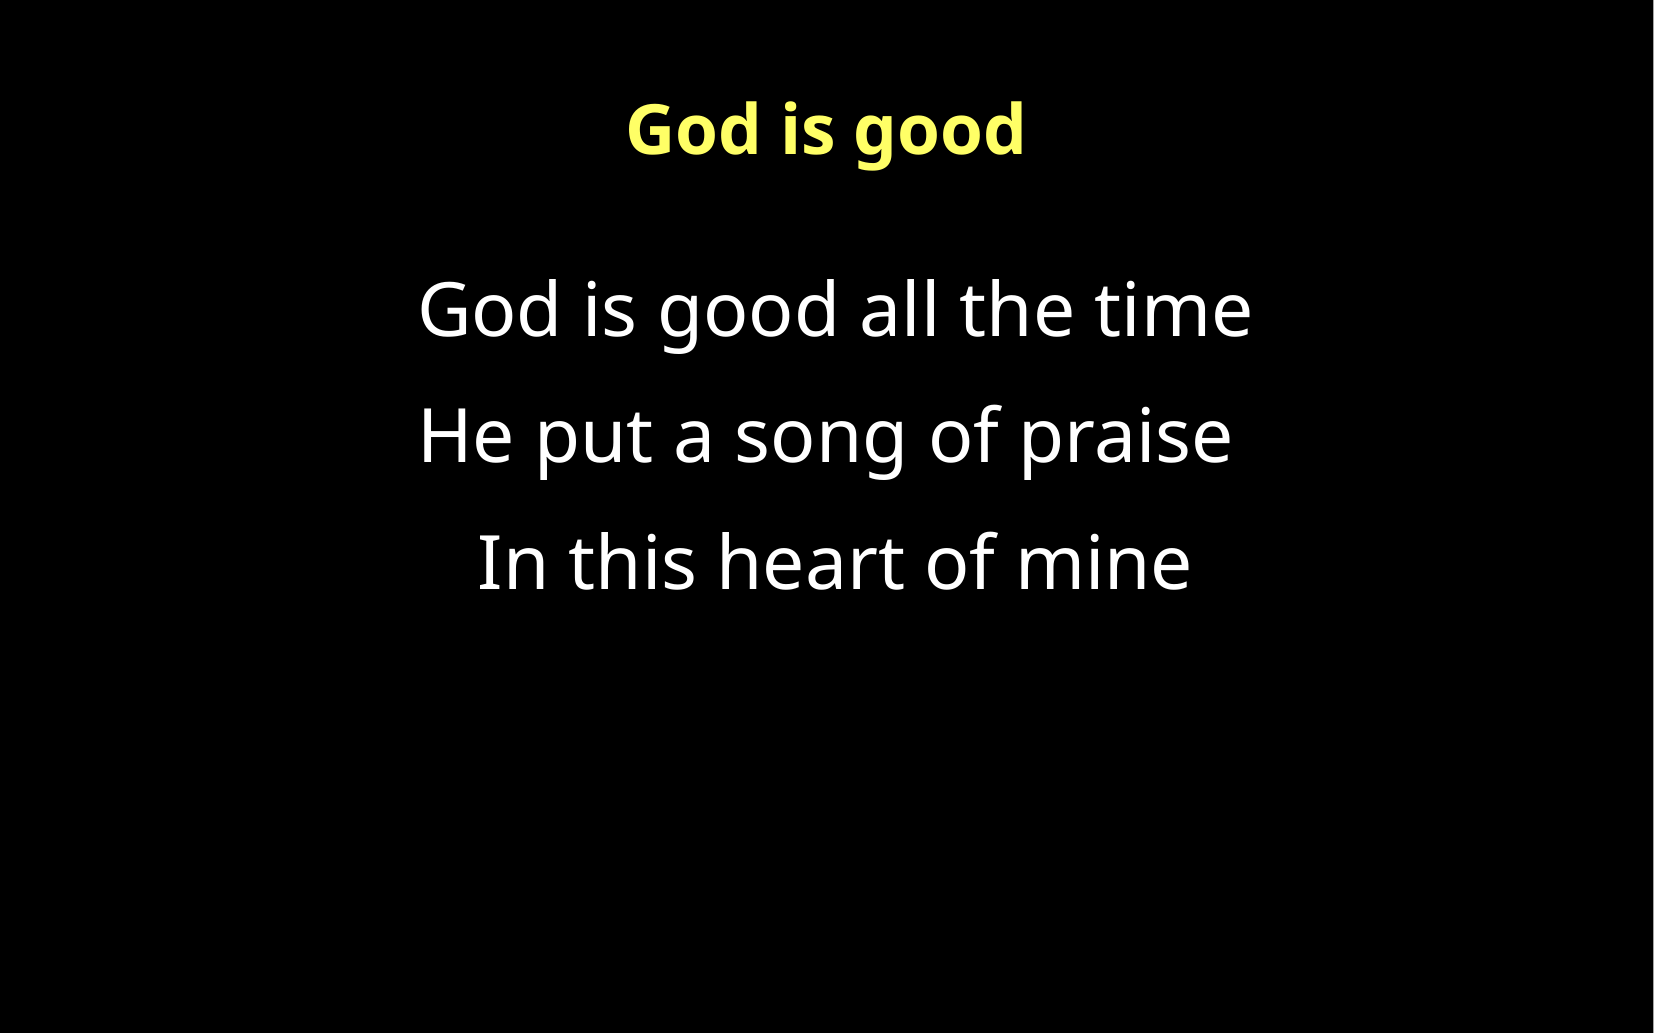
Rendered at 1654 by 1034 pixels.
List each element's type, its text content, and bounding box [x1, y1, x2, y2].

list God is good all the time He put a song of praise In this heart of mine [0, 255, 1654, 1024]
title God is good [0, 41, 1654, 214]
